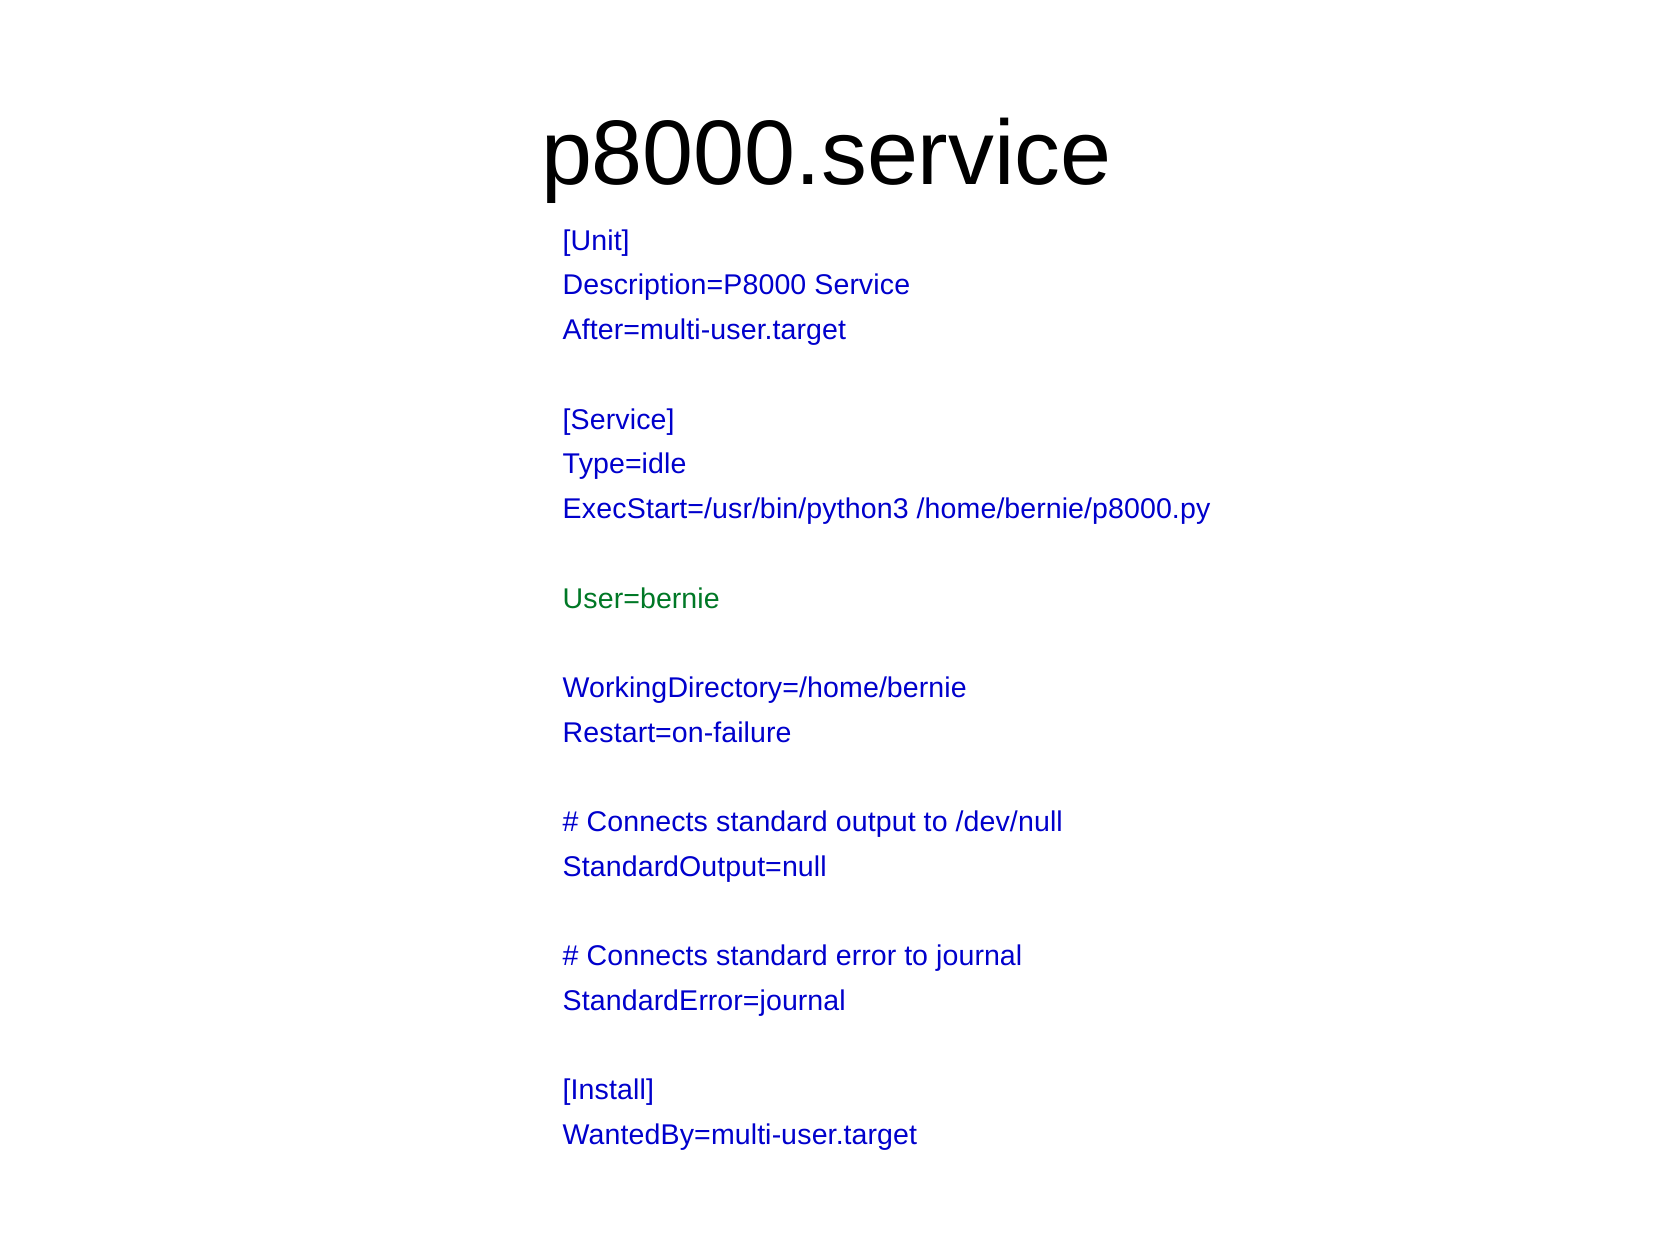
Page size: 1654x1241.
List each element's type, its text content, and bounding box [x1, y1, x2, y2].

title p8000.service [82, 49, 1571, 257]
list [Unit] Description=P8000 Service After=multi-user.target [Service] Type=idle ExecStart=/usr/bin/python3 /home/bernie/p8000.py User=bernie WorkingDirectory=/home/bernie Restart=on-failure # Connects standard output to /dev/null StandardOutput=null # Connects standard error to journal StandardError=journal [Install] WantedBy=multi-user.target [555, 224, 1382, 1170]
